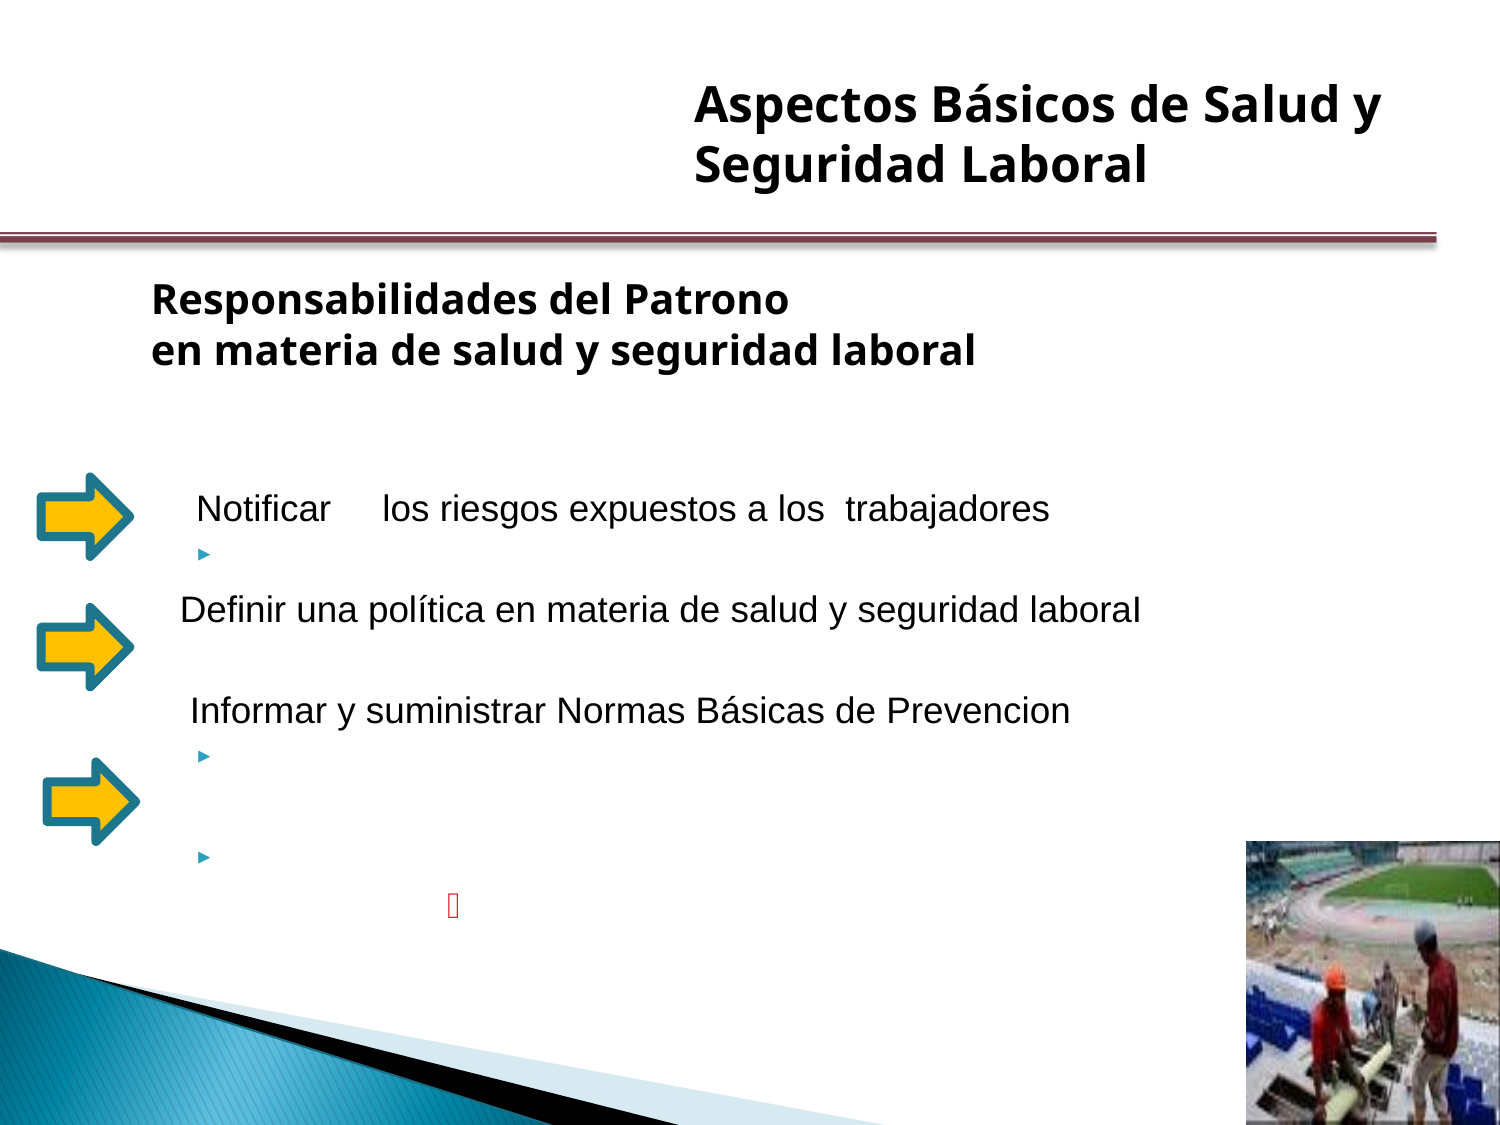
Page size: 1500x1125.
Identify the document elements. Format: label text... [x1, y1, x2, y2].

text_box Responsabilidades del Patrono en materia de salud y seguridad laboral [135, 265, 974, 382]
picture [1246, 841, 1500, 1125]
text_box [41, 476, 130, 557]
list Notificar los riesgos expuestos a los trabajadores Definir una política en materia de salud y seguridad laboraI Informar y suministrar Normas Básicas de Prevencion [154, 476, 1500, 842]
picture [0, 229, 1450, 258]
text_box Aspectos Básicos de Salud y Seguridad Laboral [679, 65, 1429, 201]
text_box [41, 607, 130, 687]
text_box [47, 761, 136, 842]
